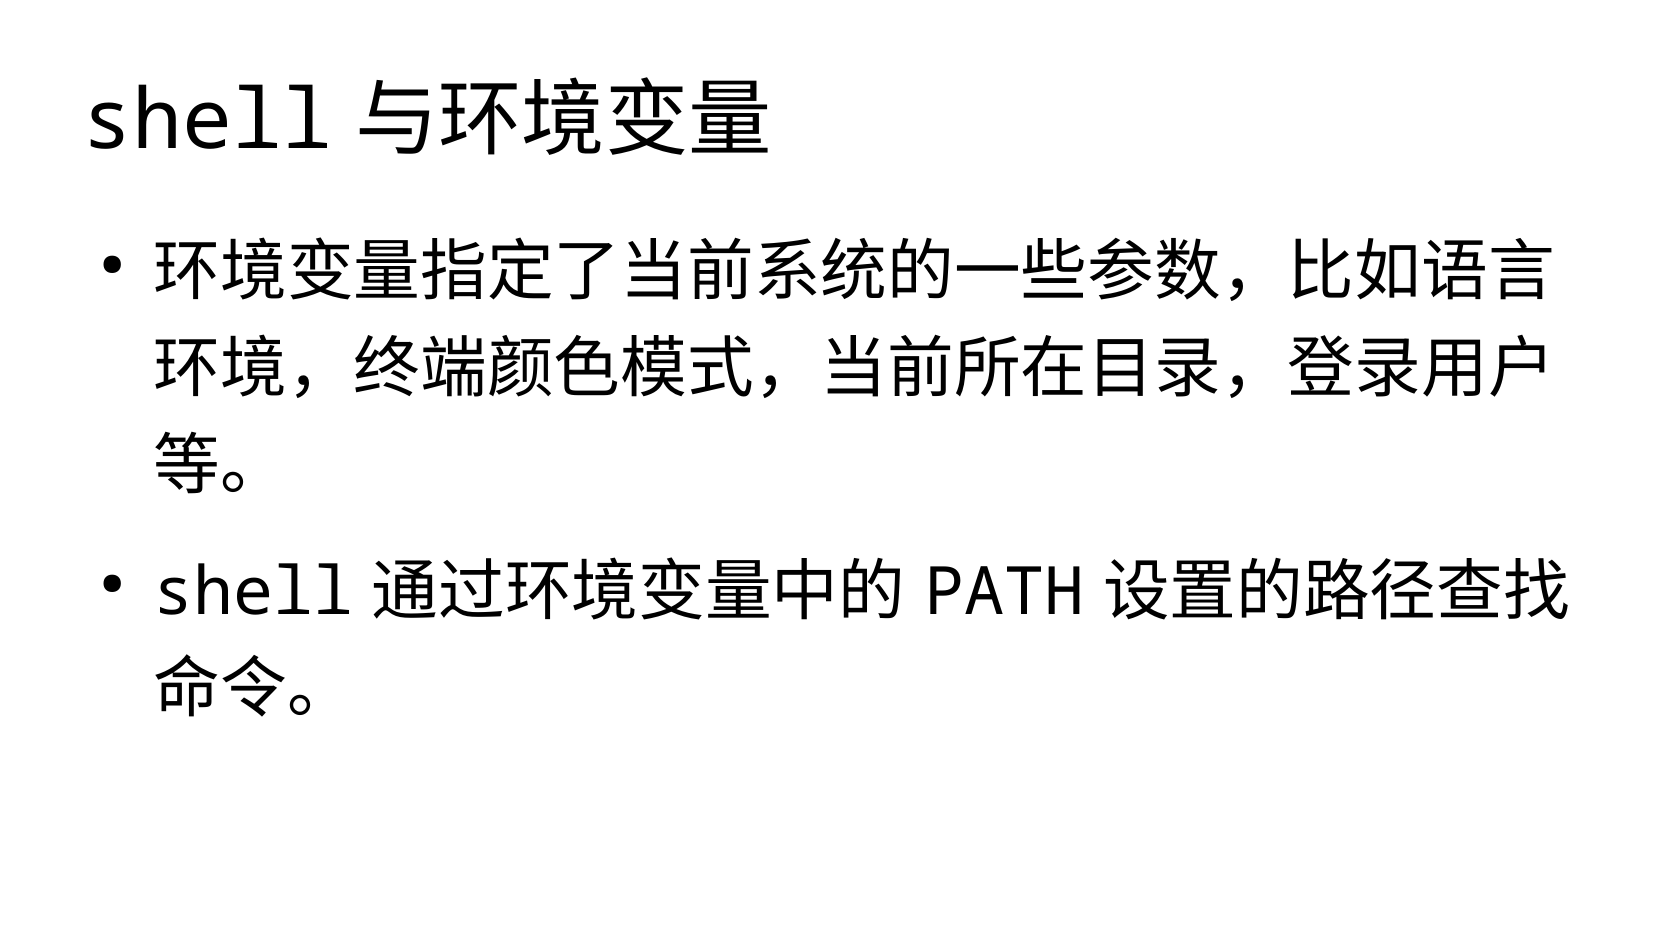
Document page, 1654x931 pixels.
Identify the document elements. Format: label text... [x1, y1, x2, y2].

title shell与环境变量 [82, 37, 1571, 189]
list 环境变量指定了当前系统的一些参数，比如语言环境，终端颜色模式，当前所在目录，登录用户等。 shell通过环境变量中的PATH设置的路径查找命令。 [82, 217, 1571, 758]
